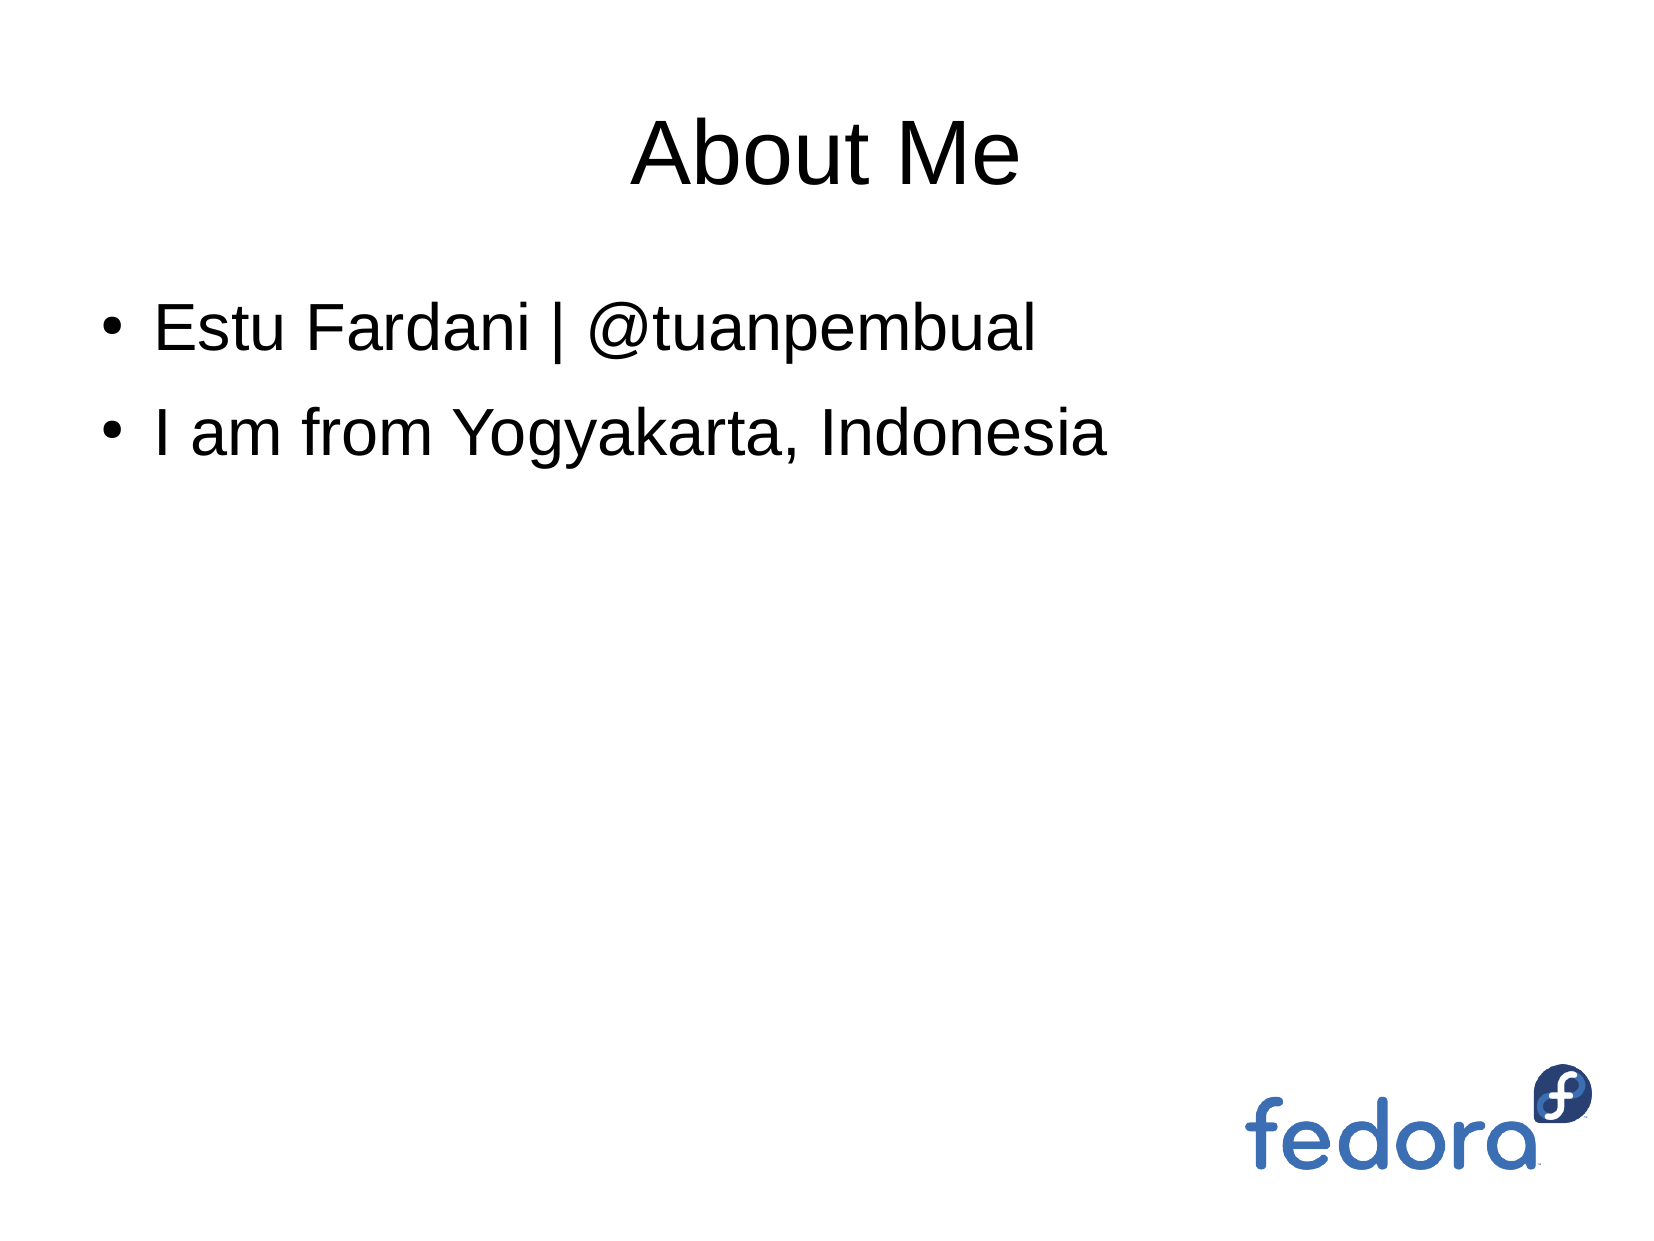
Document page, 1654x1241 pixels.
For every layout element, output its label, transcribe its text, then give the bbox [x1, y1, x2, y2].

title About Me [82, 49, 1571, 257]
picture [1245, 1064, 1592, 1171]
list Estu Fardani | @tuanpembual I am from Yogyakarta, Indonesia [82, 290, 1571, 1010]
